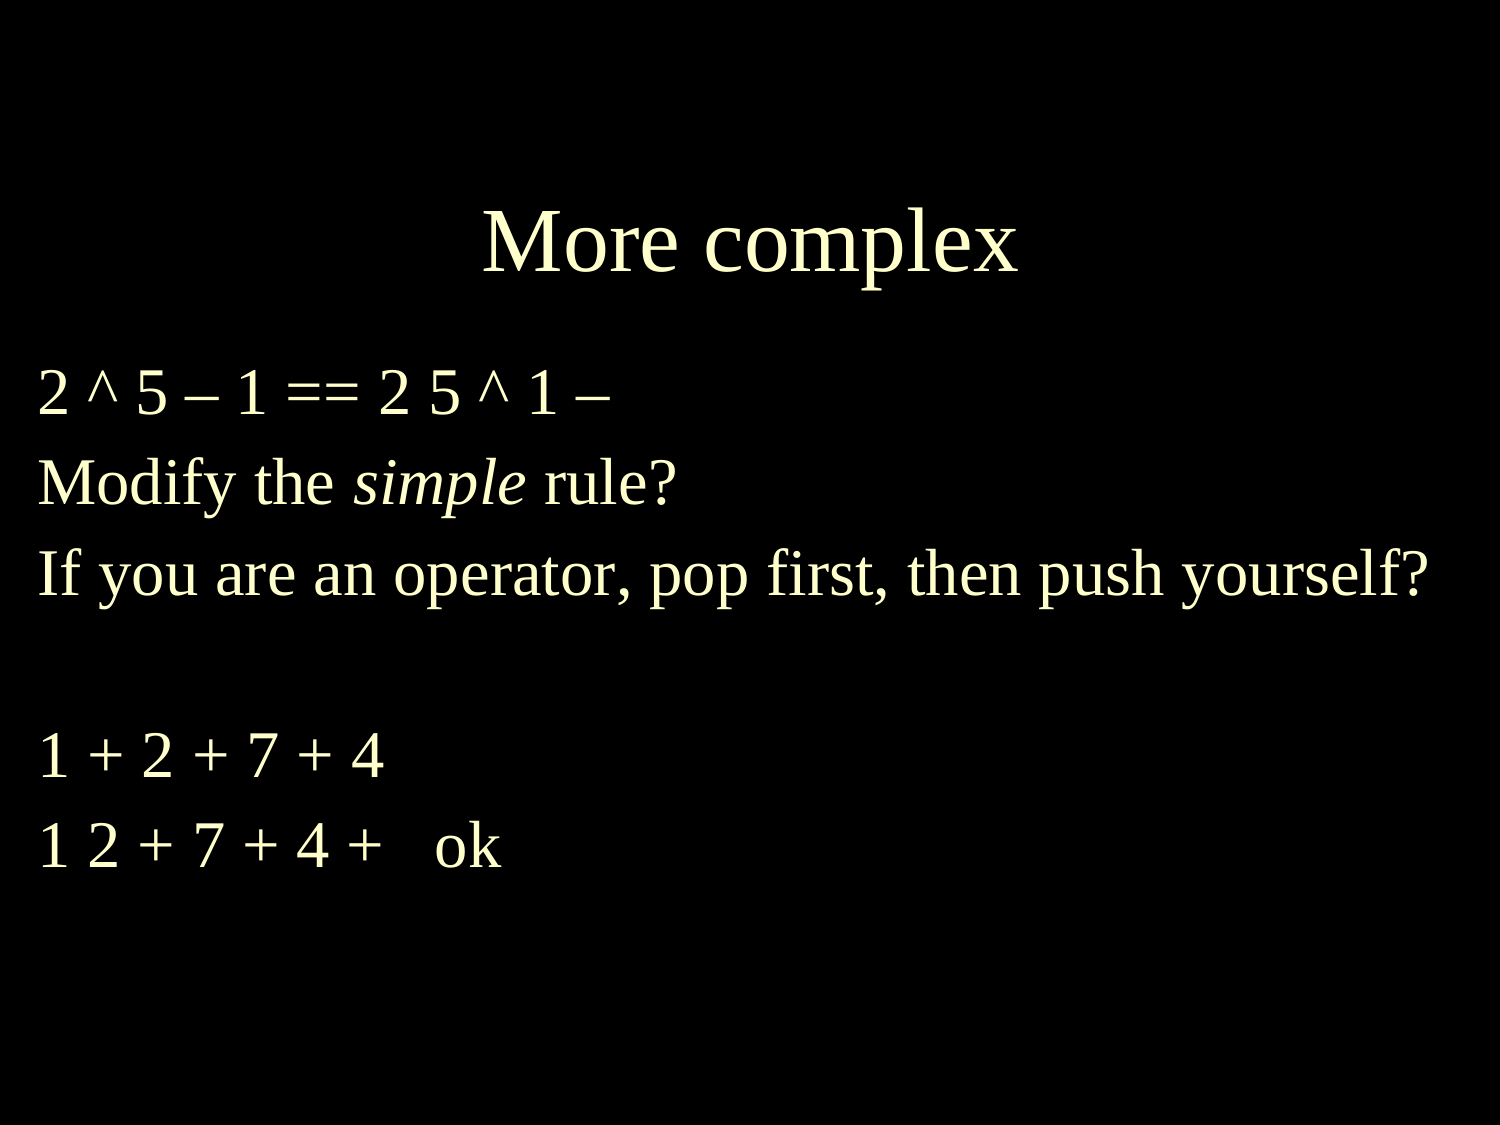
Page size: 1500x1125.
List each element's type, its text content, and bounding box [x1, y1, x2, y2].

title More complex [22, 145, 1480, 336]
list 2 ^ 5 – 1 == 2 5 ^ 1 – Modify the simple rule? If you are an operator, pop first, then push yourself? 1 + 2 + 7 + 4 1 2 + 7 + 4 + ok [22, 347, 1482, 1026]
